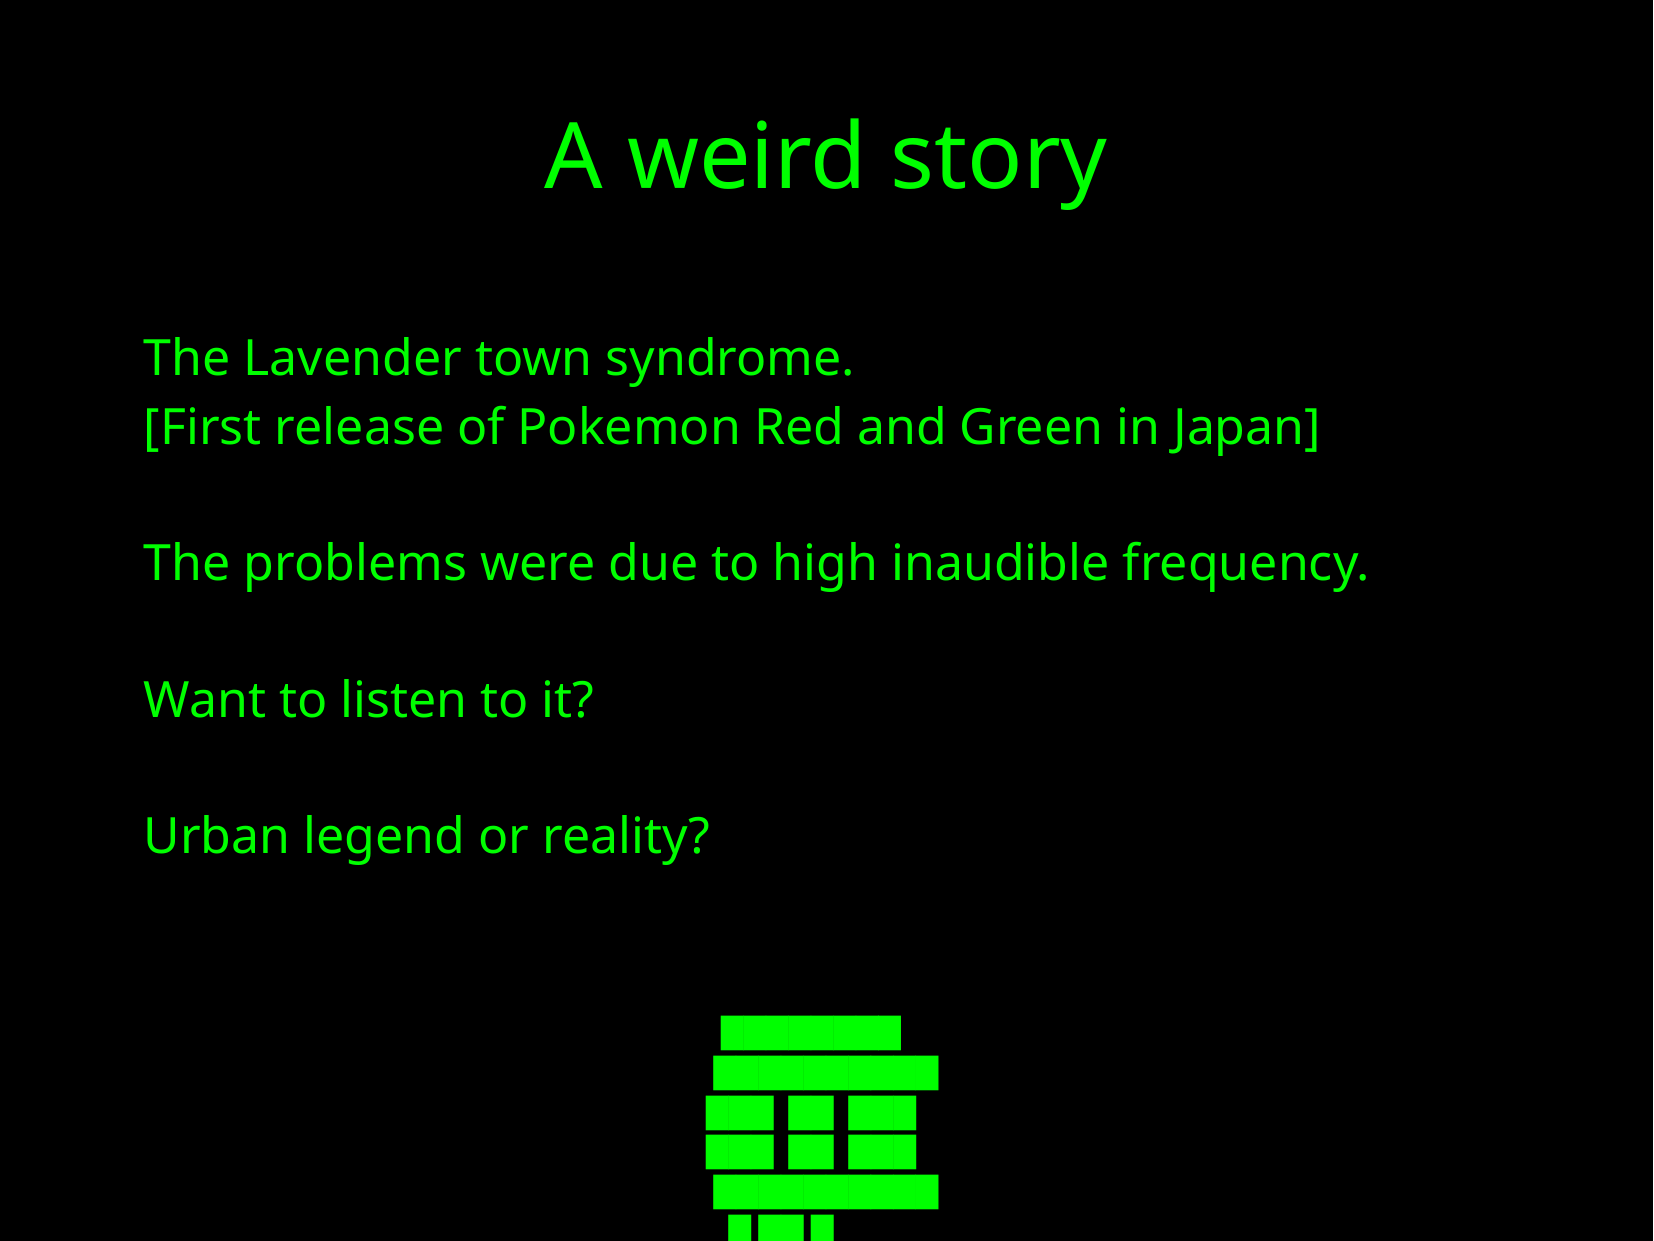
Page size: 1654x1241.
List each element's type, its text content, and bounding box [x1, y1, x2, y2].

text_box The Lavender town syndrome. [First release of Pokemon Red and Green in Japan] The problems were due to high inaudible frequency. Want to listen to it? Urban legend or reality? [128, 315, 1524, 901]
title A weird story [82, 49, 1571, 257]
text_box ████████ ██████████ ███ ██ ███ ███ ██ ███ ██████████ █ ██ █ [691, 1005, 962, 1223]
